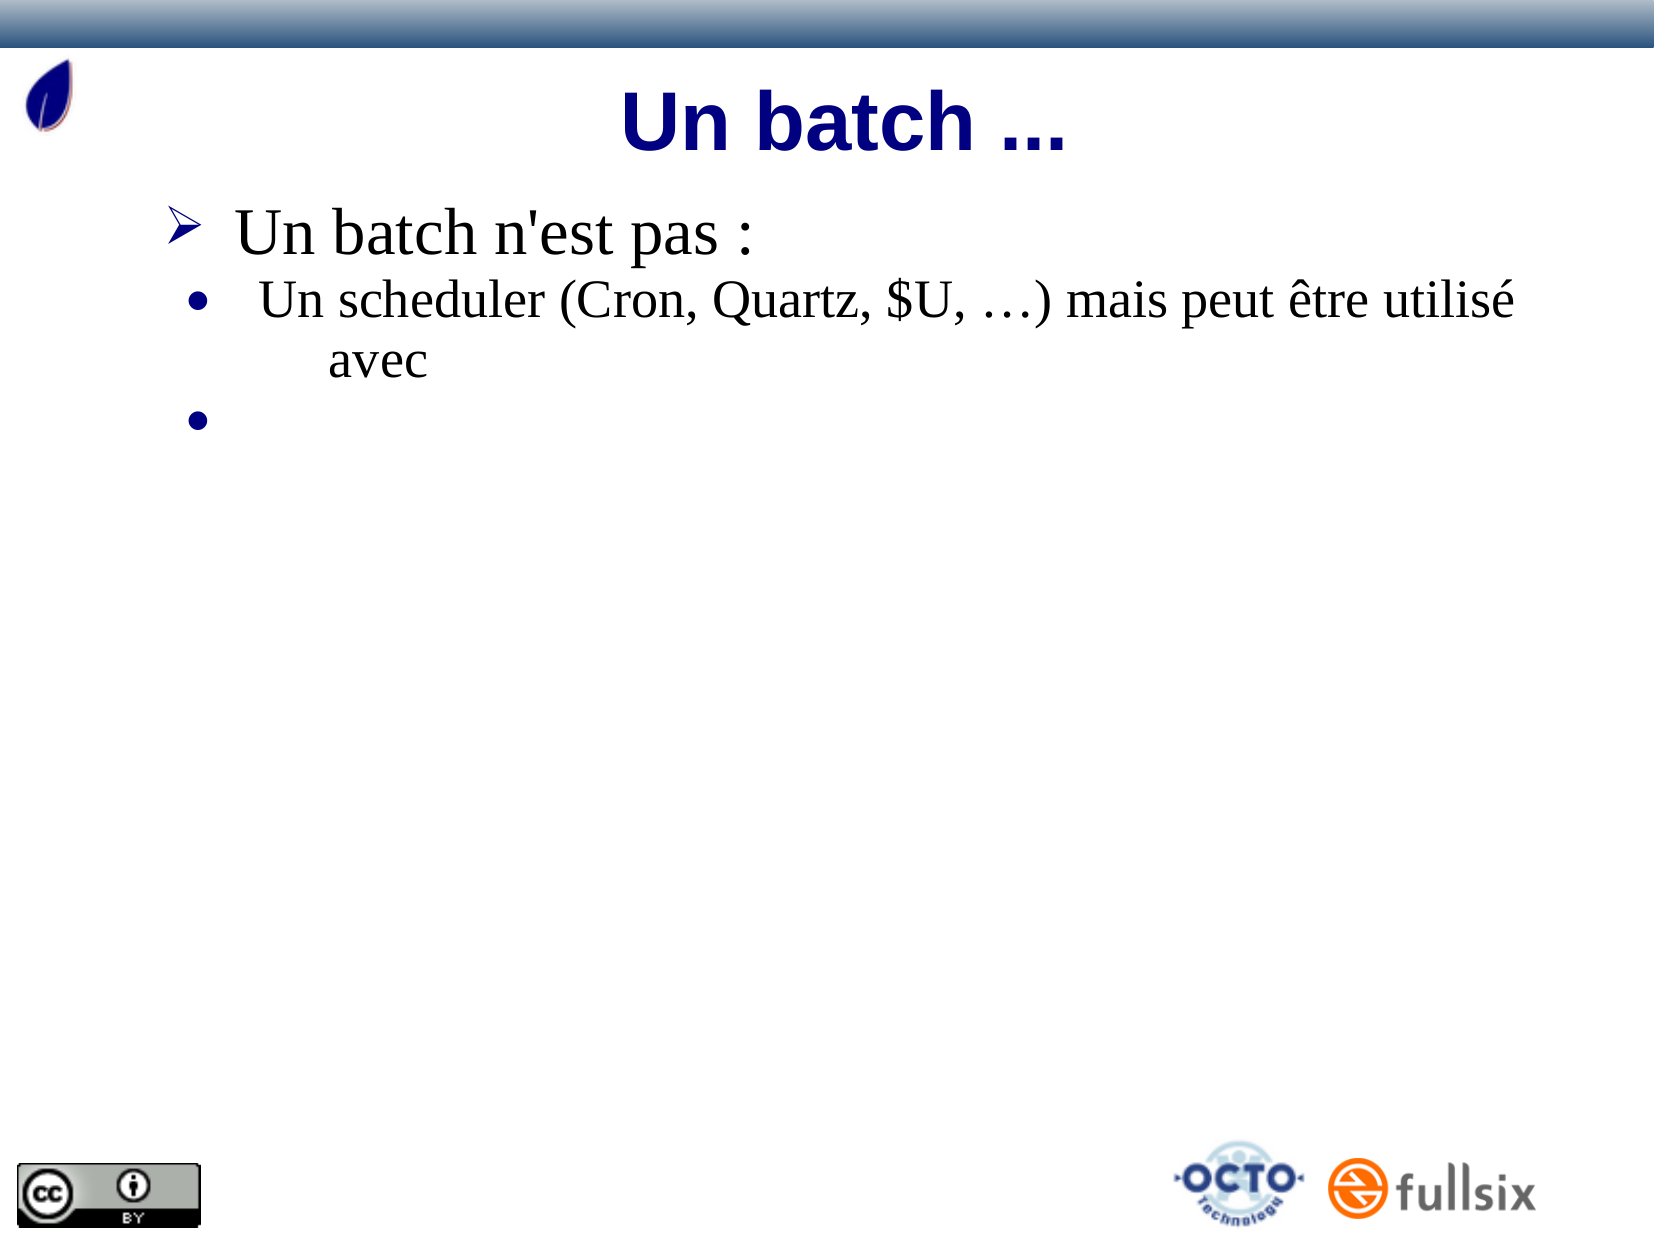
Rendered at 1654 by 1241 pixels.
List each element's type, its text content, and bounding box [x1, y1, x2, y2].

picture [14, 55, 89, 136]
list Un batch n'est pas : Un scheduler (Cron, Quartz, $U, …) mais peut être utilisé avec [151, 194, 1532, 1014]
picture [17, 1163, 201, 1228]
picture [1328, 1158, 1536, 1219]
title Un batch ... [156, 55, 1534, 188]
picture [1166, 1138, 1313, 1235]
